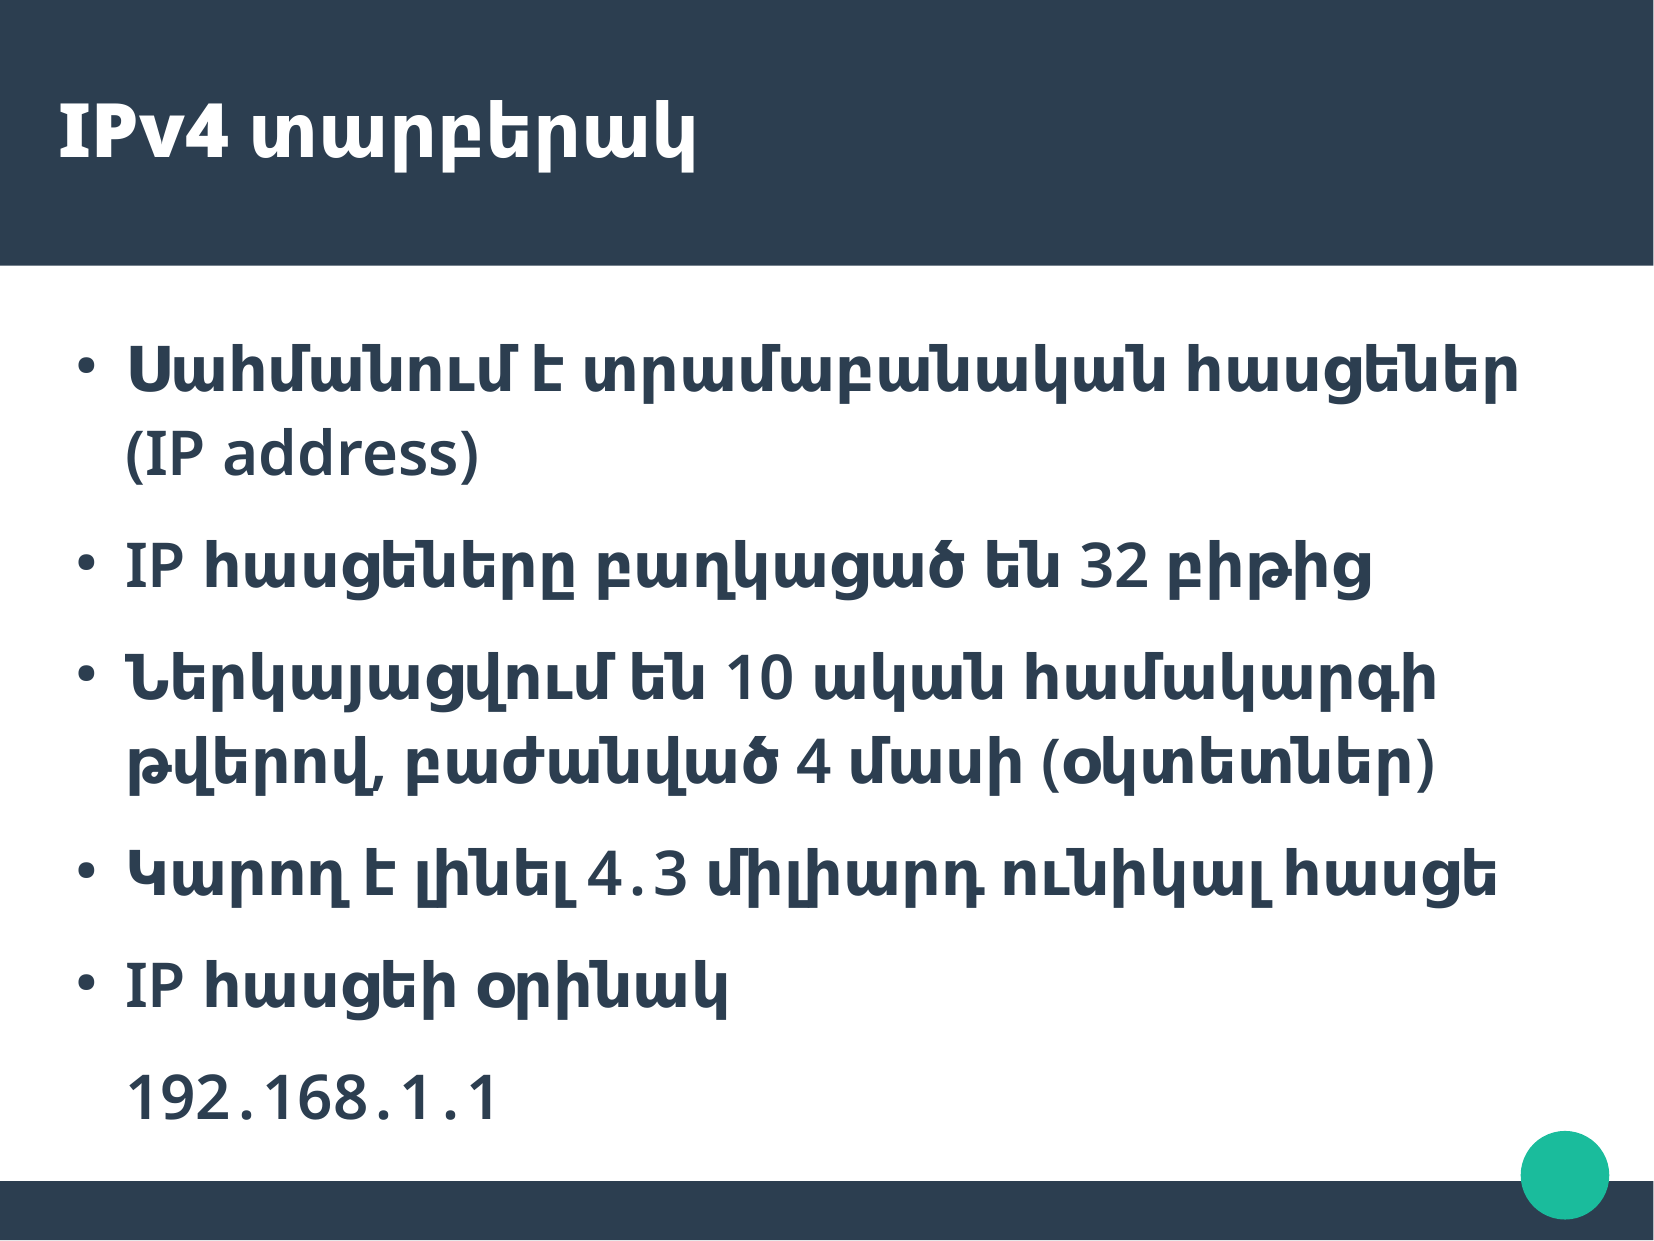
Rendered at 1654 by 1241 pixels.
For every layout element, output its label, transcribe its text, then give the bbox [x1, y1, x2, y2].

title IPv4 տարբերակ [59, 49, 1595, 207]
list Սահմանում է տրամաբանական հասցեներ (IP address) IP հասցեները բաղկացած են 32 բիթից Ներկայացվում են 10 ական համակարգի թվերով, բաժանված 4 մասի (օկտետներ) Կարող է լինել 4․3 միլիարդ ունիկալ հասցե IP հասցեի օրինակ 192․168․1․1 [59, 324, 1595, 1152]
